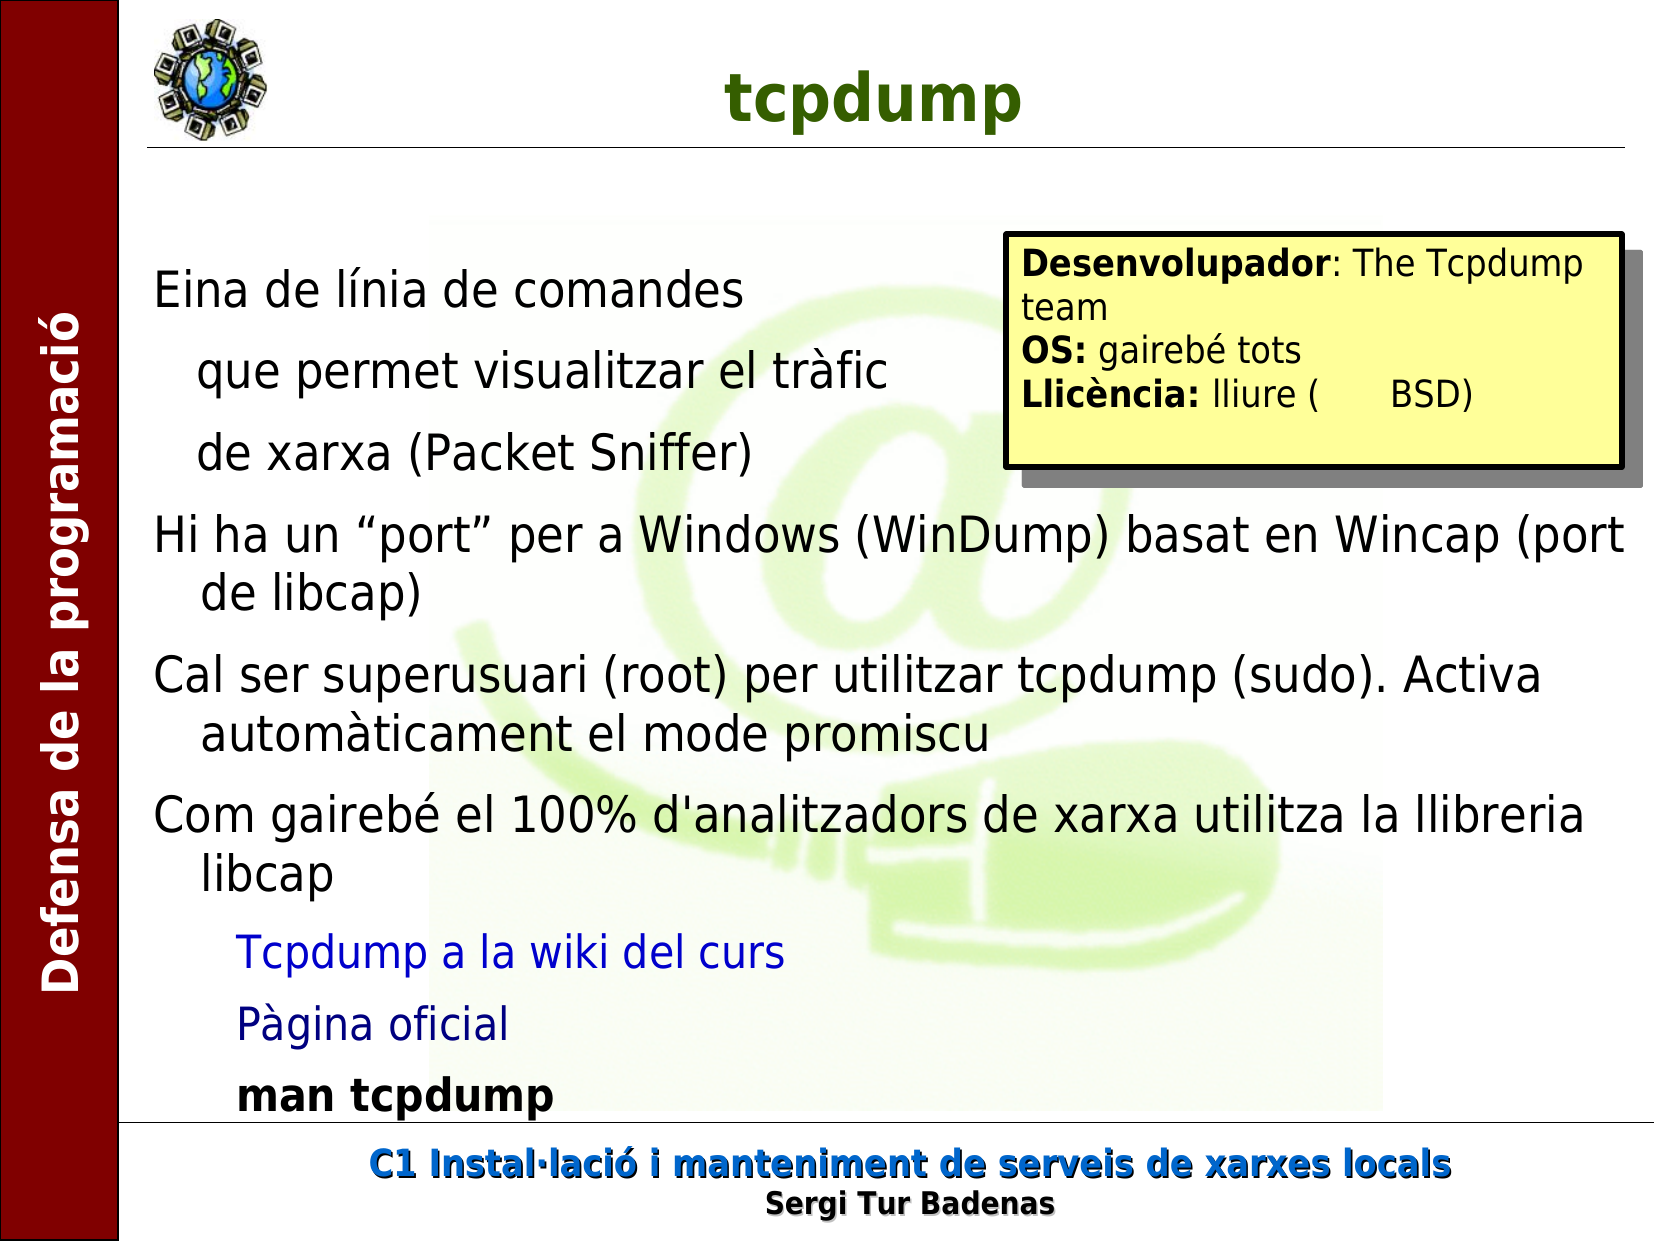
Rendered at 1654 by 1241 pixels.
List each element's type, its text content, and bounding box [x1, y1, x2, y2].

title tcpdump [129, 49, 1619, 148]
picture [154, 19, 268, 49]
text_box Desenvolupador: The Tcpdump team OS: gairebé tots Llicència: lliure ( BSD) [1006, 234, 1622, 467]
list Eina de línia de comandes que permet visualitzar el tràfic de xarxa (Packet Sniffer) Hi ha un “port” per a Windows (WinDump) basat en Wincap (port de libcap) Cal ser superusuari (root) per utilitzar tcpdump (sudo). Activa automàticament el mode promiscu Com gairebé el 100% d'analitzadors de xarxa utilitza la llibreria libcap Tcpdump a la wiki del curs Pàgina oficial man tcpdump [59, 260, 1630, 1122]
picture [429, 215, 1383, 260]
